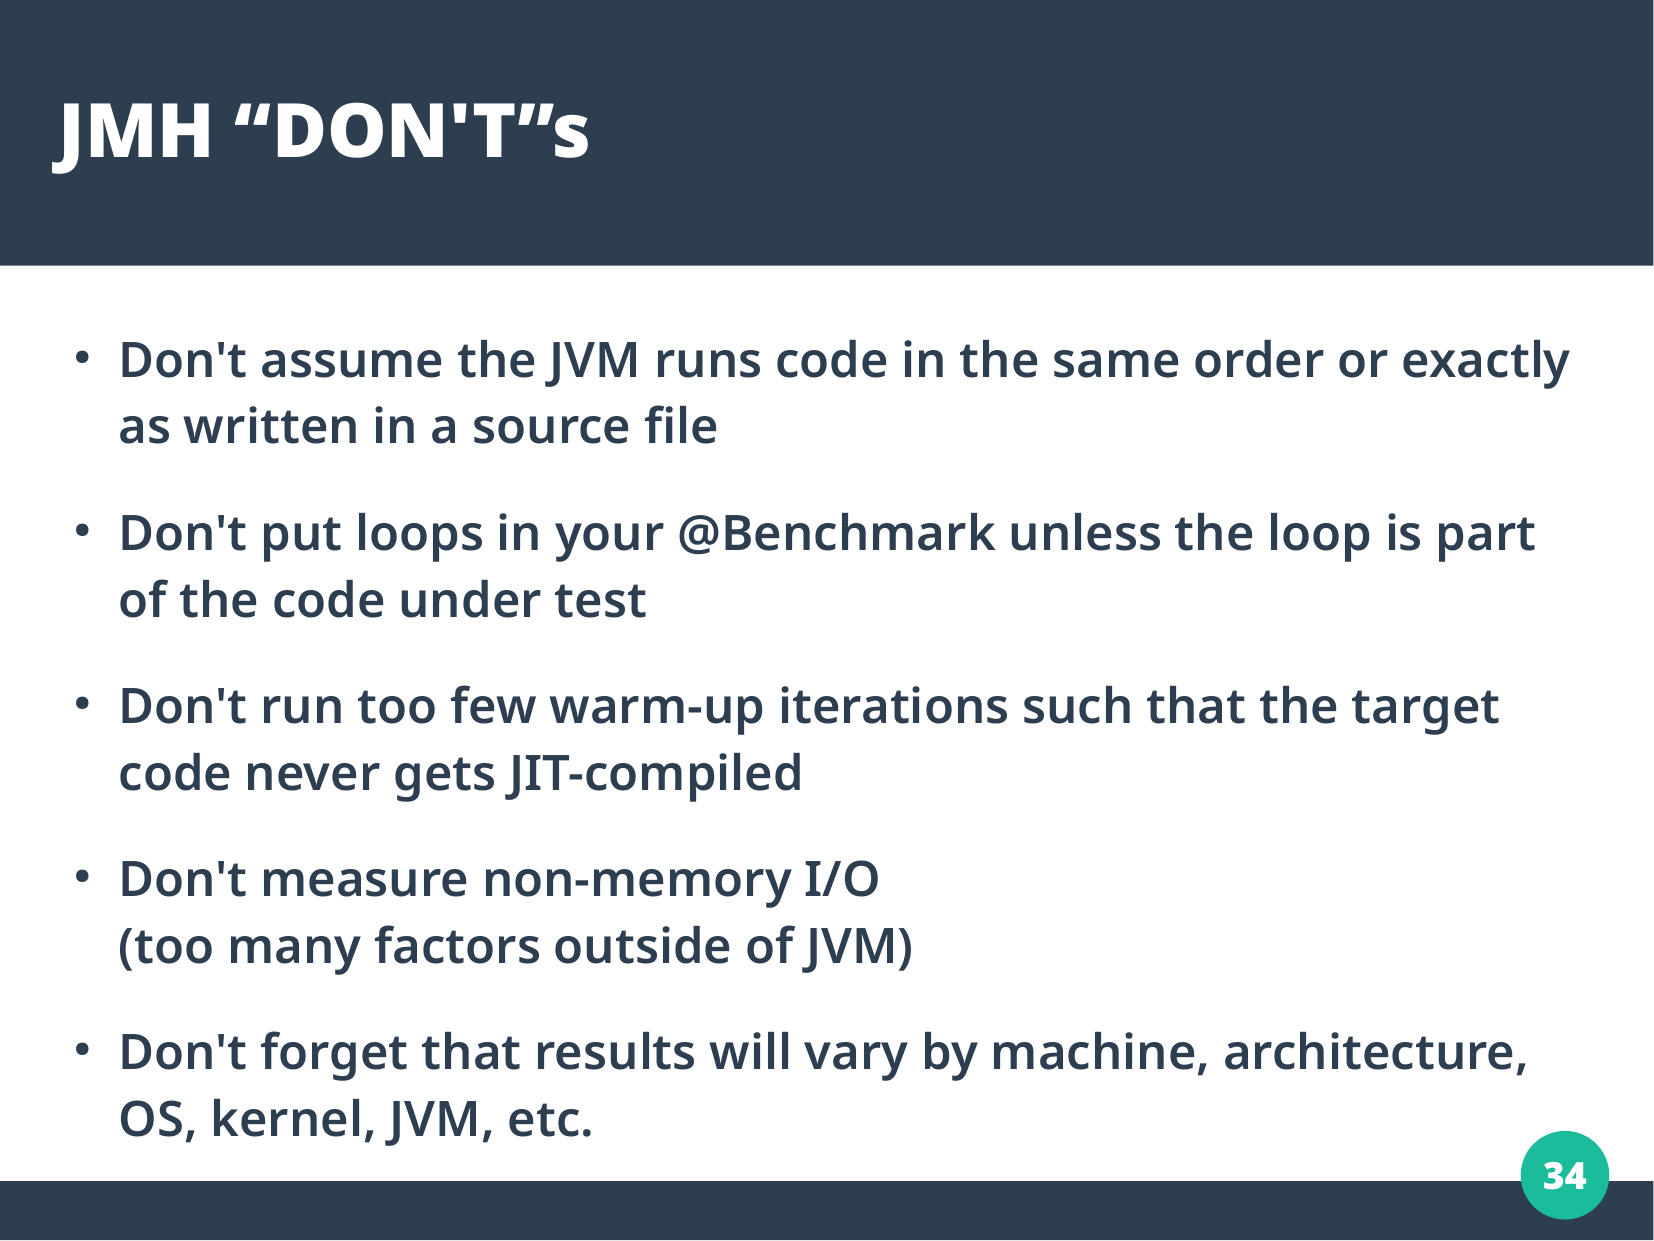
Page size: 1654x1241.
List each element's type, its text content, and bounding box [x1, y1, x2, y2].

title JMH “DON'T”s [59, 56, 1595, 200]
list Don't assume the JVM runs code in the same order or exactly as written in a source file Don't put loops in your @Benchmark unless the loop is part of the code under test Don't run too few warm-up iterations such that the target code never gets JIT-compiled Don't measure non-memory I/O (too many factors outside of JVM) Don't forget that results will vary by machine, architecture, OS, kernel, JVM, etc. [59, 324, 1595, 1152]
